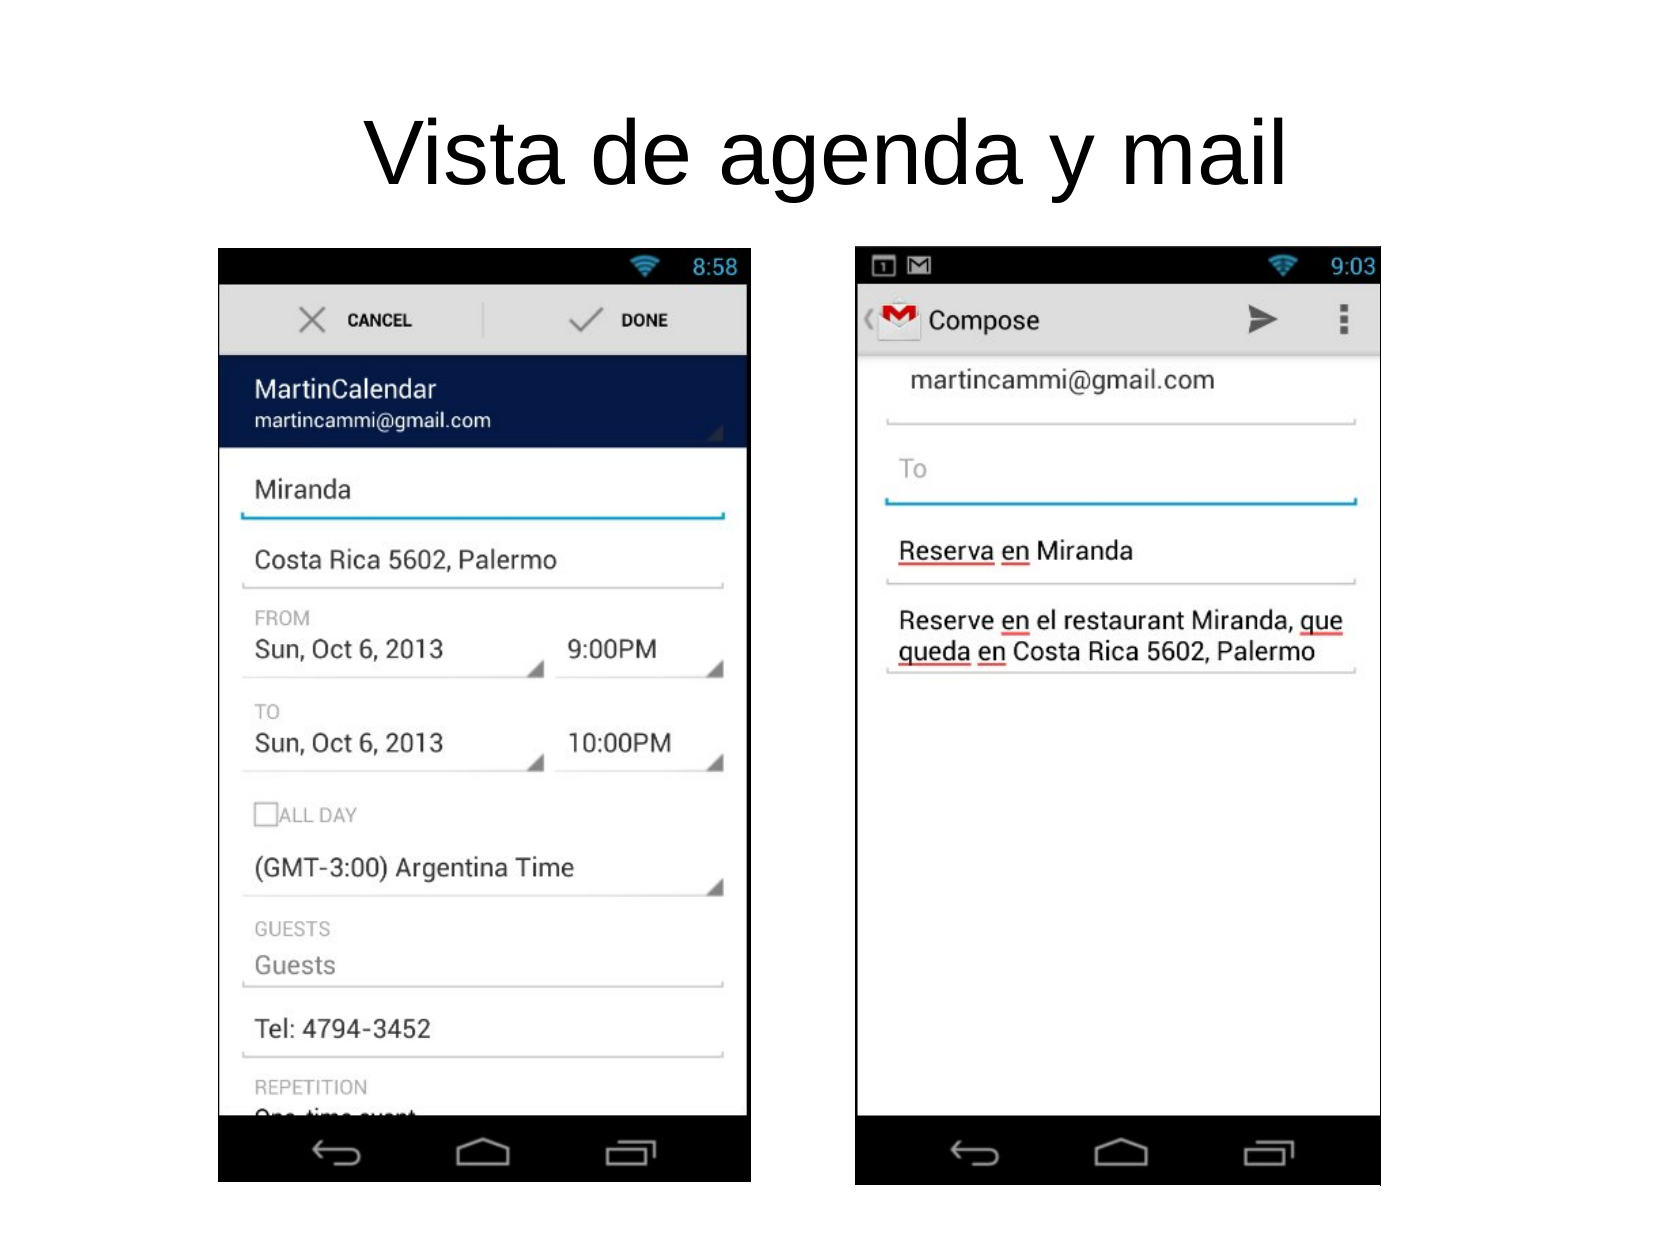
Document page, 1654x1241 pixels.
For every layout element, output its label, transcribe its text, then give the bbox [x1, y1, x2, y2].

title Vista de agenda y mail [82, 49, 1571, 257]
picture [218, 248, 751, 1182]
picture [855, 246, 1380, 1186]
